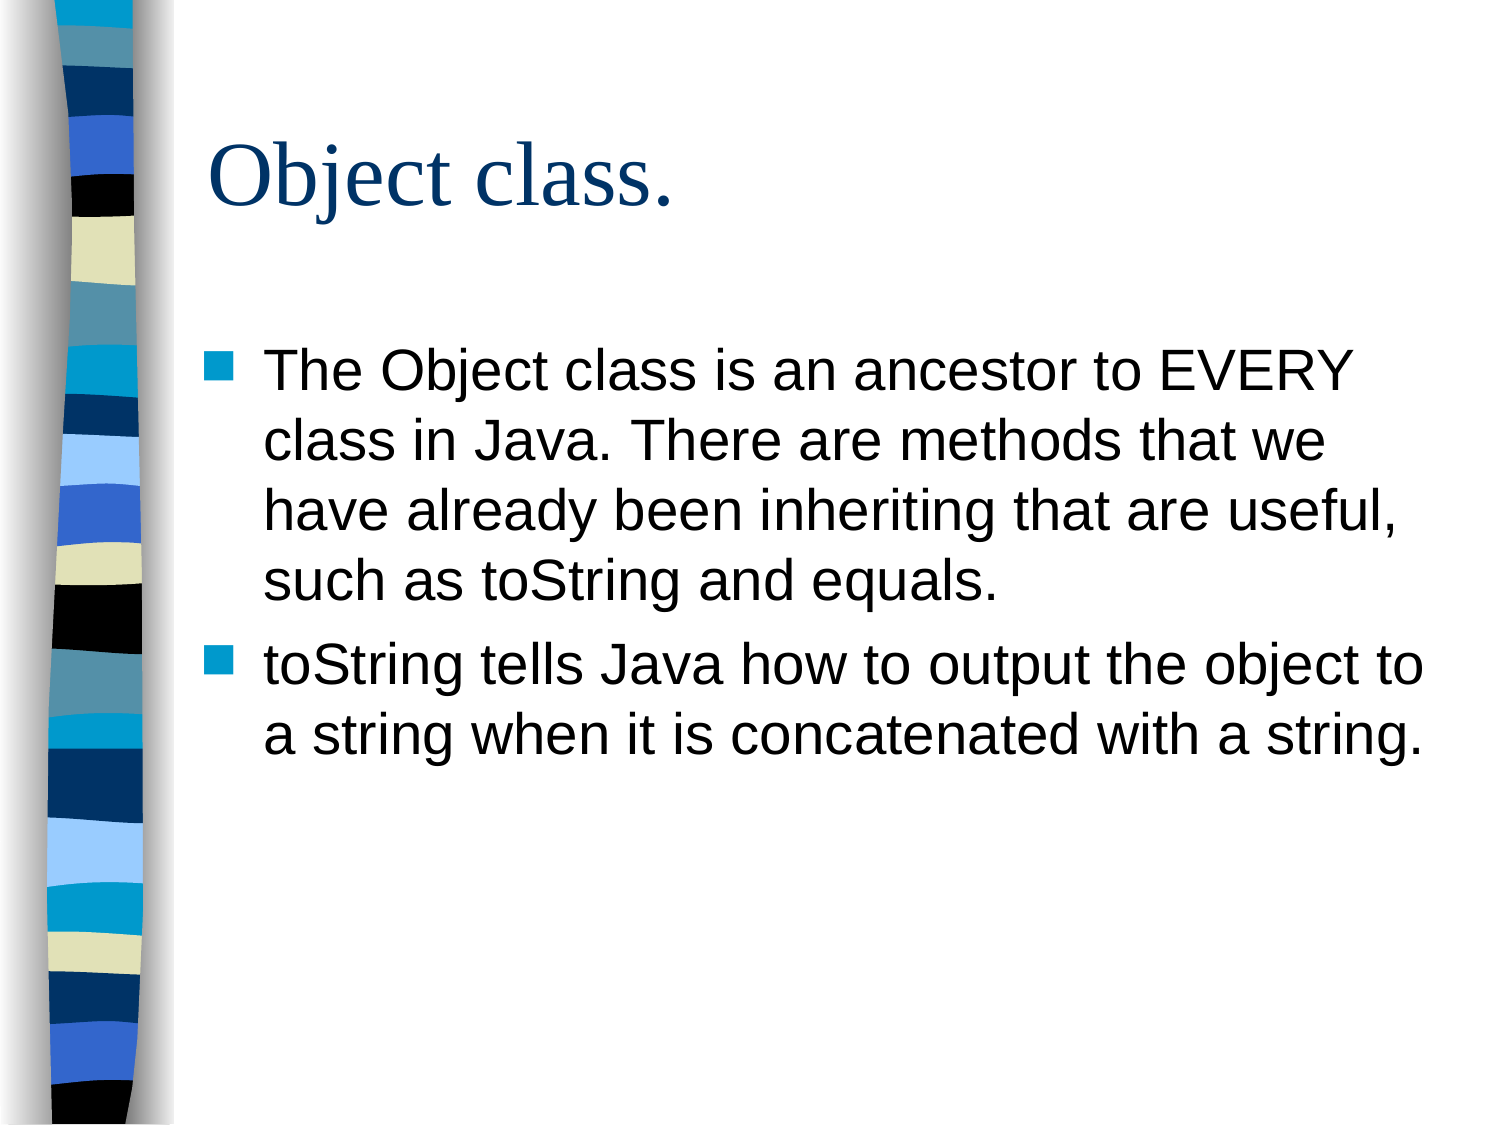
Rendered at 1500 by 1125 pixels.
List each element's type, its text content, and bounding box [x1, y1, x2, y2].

list The Object class is an ancestor to EVERY class in Java. There are methods that we have already been inheriting that are useful, such as toString and equals. toString tells Java how to output the object to a string when it is concatenated with a string. [192, 324, 1468, 1000]
title Object class. [192, 74, 1468, 263]
